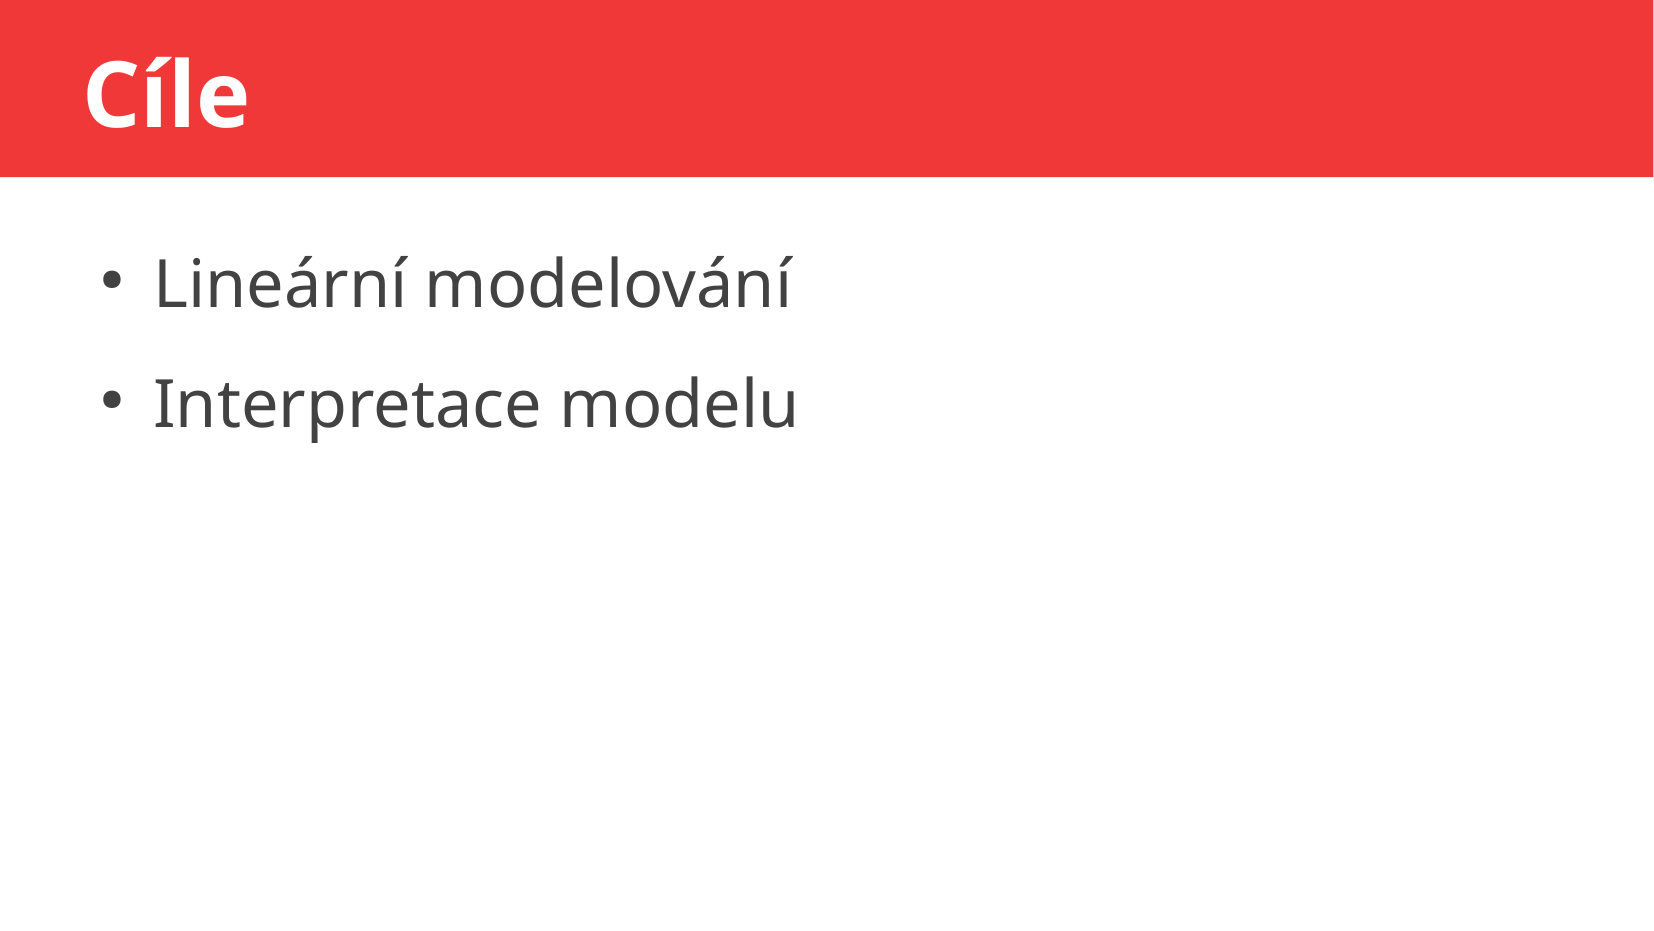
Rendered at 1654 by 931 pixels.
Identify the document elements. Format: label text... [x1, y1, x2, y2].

title Cíle [82, 14, 1571, 171]
list Lineární modelování Interpretace modelu [82, 236, 1563, 810]
